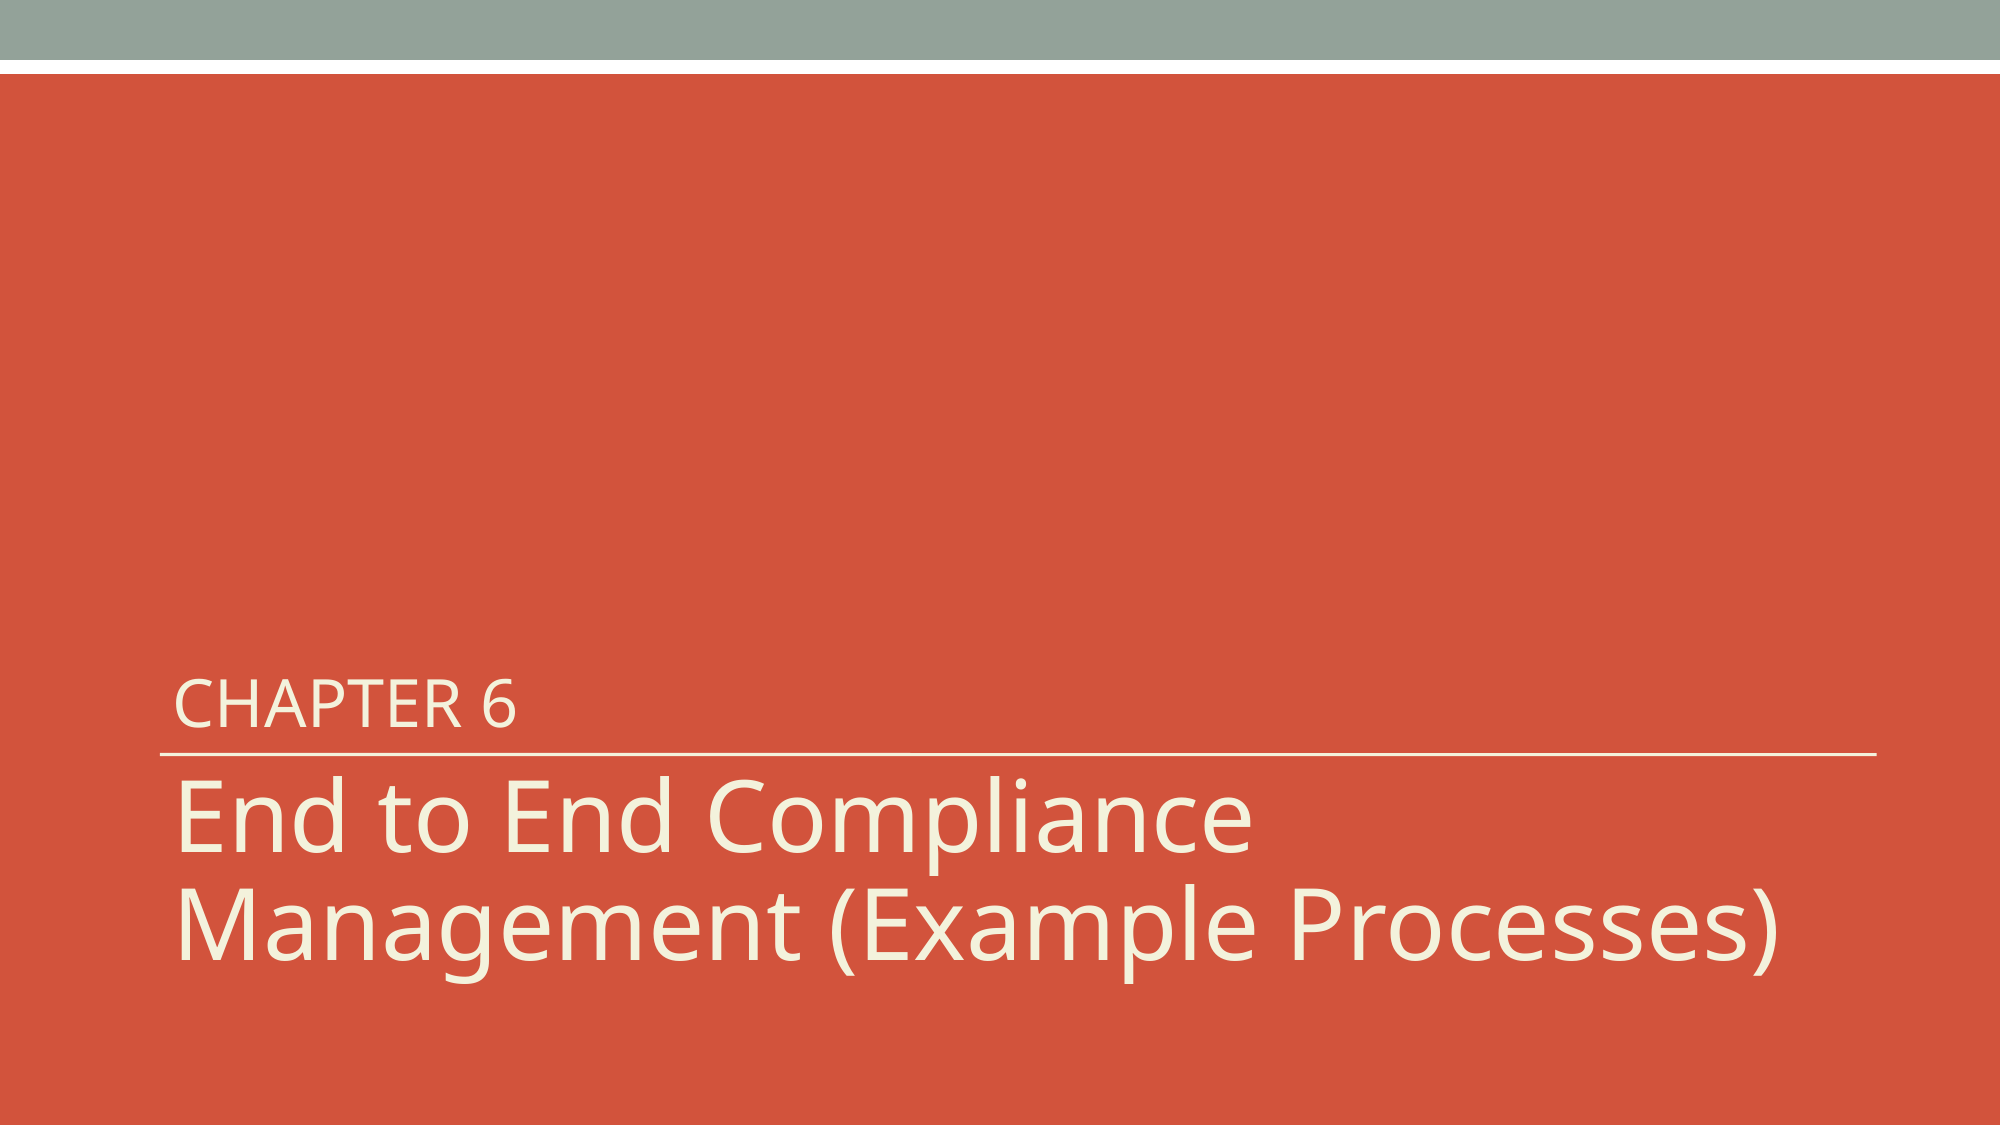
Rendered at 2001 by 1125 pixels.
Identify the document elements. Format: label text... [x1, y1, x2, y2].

text_box End to End Compliance Management (Example Processes) [158, 759, 1858, 1005]
text_box CHAPTER 6 [158, 388, 1858, 748]
